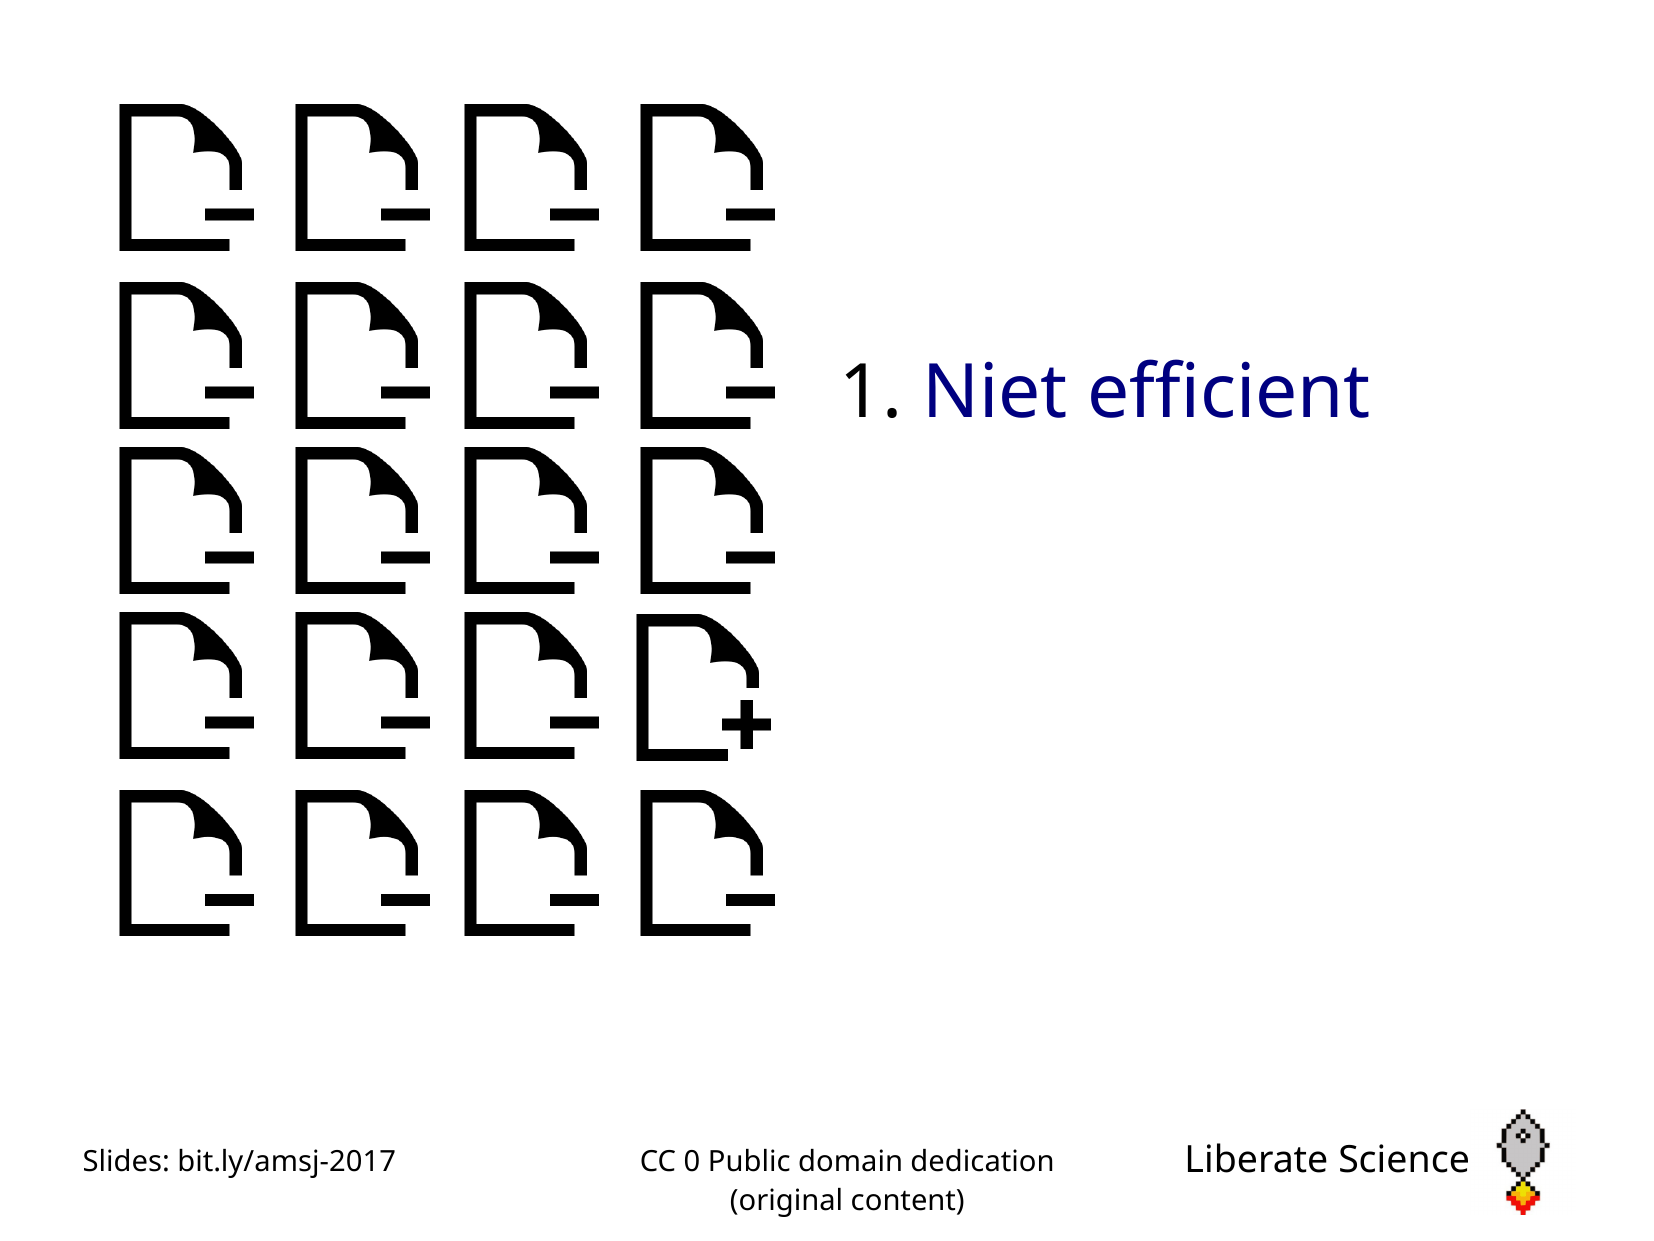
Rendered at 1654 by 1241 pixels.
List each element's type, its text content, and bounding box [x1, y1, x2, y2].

picture [113, 612, 260, 759]
picture [113, 790, 260, 937]
picture [289, 282, 436, 429]
text_box 1. Niet efficient [825, 329, 1606, 434]
picture [634, 447, 781, 594]
picture [630, 614, 777, 762]
picture [458, 447, 605, 594]
picture [458, 282, 605, 429]
picture [458, 104, 605, 251]
picture [634, 104, 781, 251]
picture [113, 104, 260, 251]
picture [289, 790, 436, 937]
picture [634, 790, 781, 937]
picture [289, 447, 436, 594]
picture [113, 447, 260, 594]
picture [289, 104, 436, 251]
picture [634, 282, 781, 429]
picture [289, 612, 436, 759]
picture [1470, 1109, 1576, 1215]
picture [113, 282, 260, 429]
picture [458, 790, 605, 937]
picture [458, 612, 605, 759]
